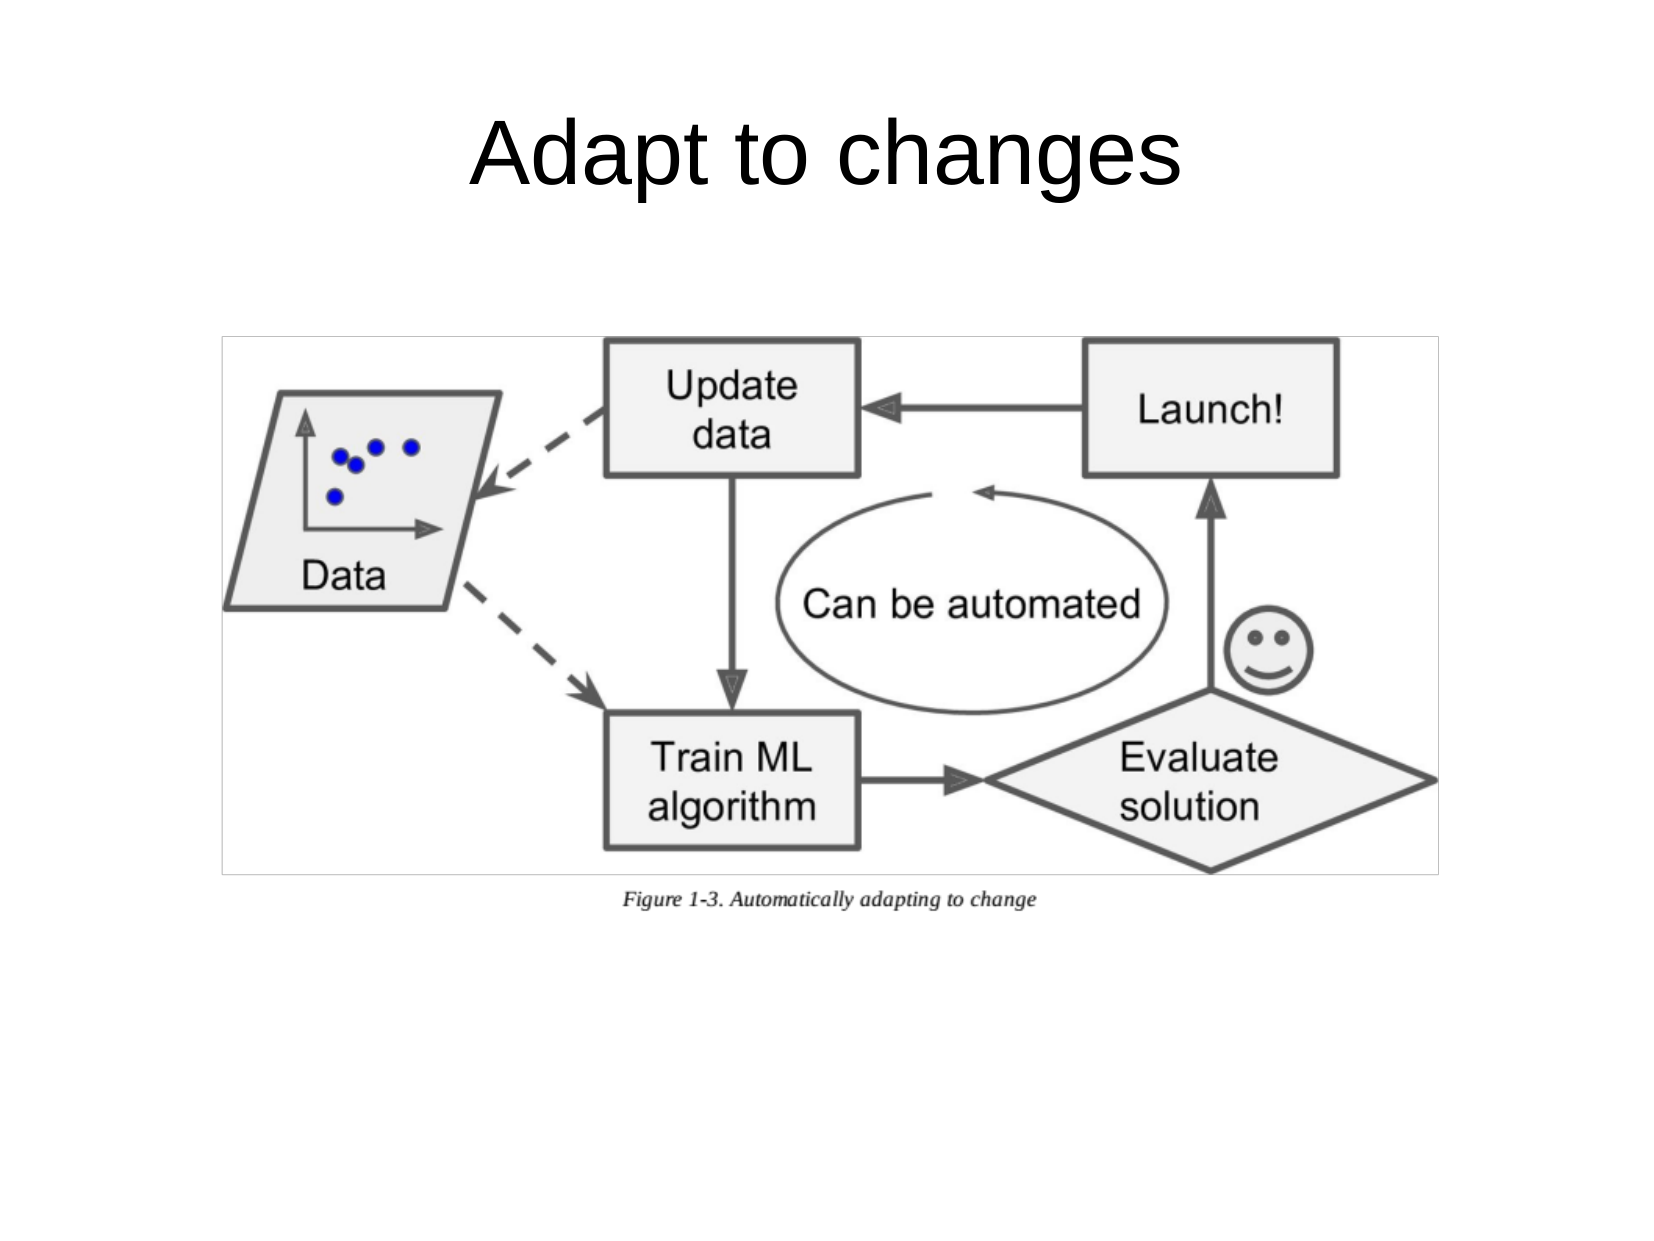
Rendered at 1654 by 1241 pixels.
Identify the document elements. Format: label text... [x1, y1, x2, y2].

title Adapt to changes [82, 49, 1571, 257]
picture [213, 307, 1445, 933]
